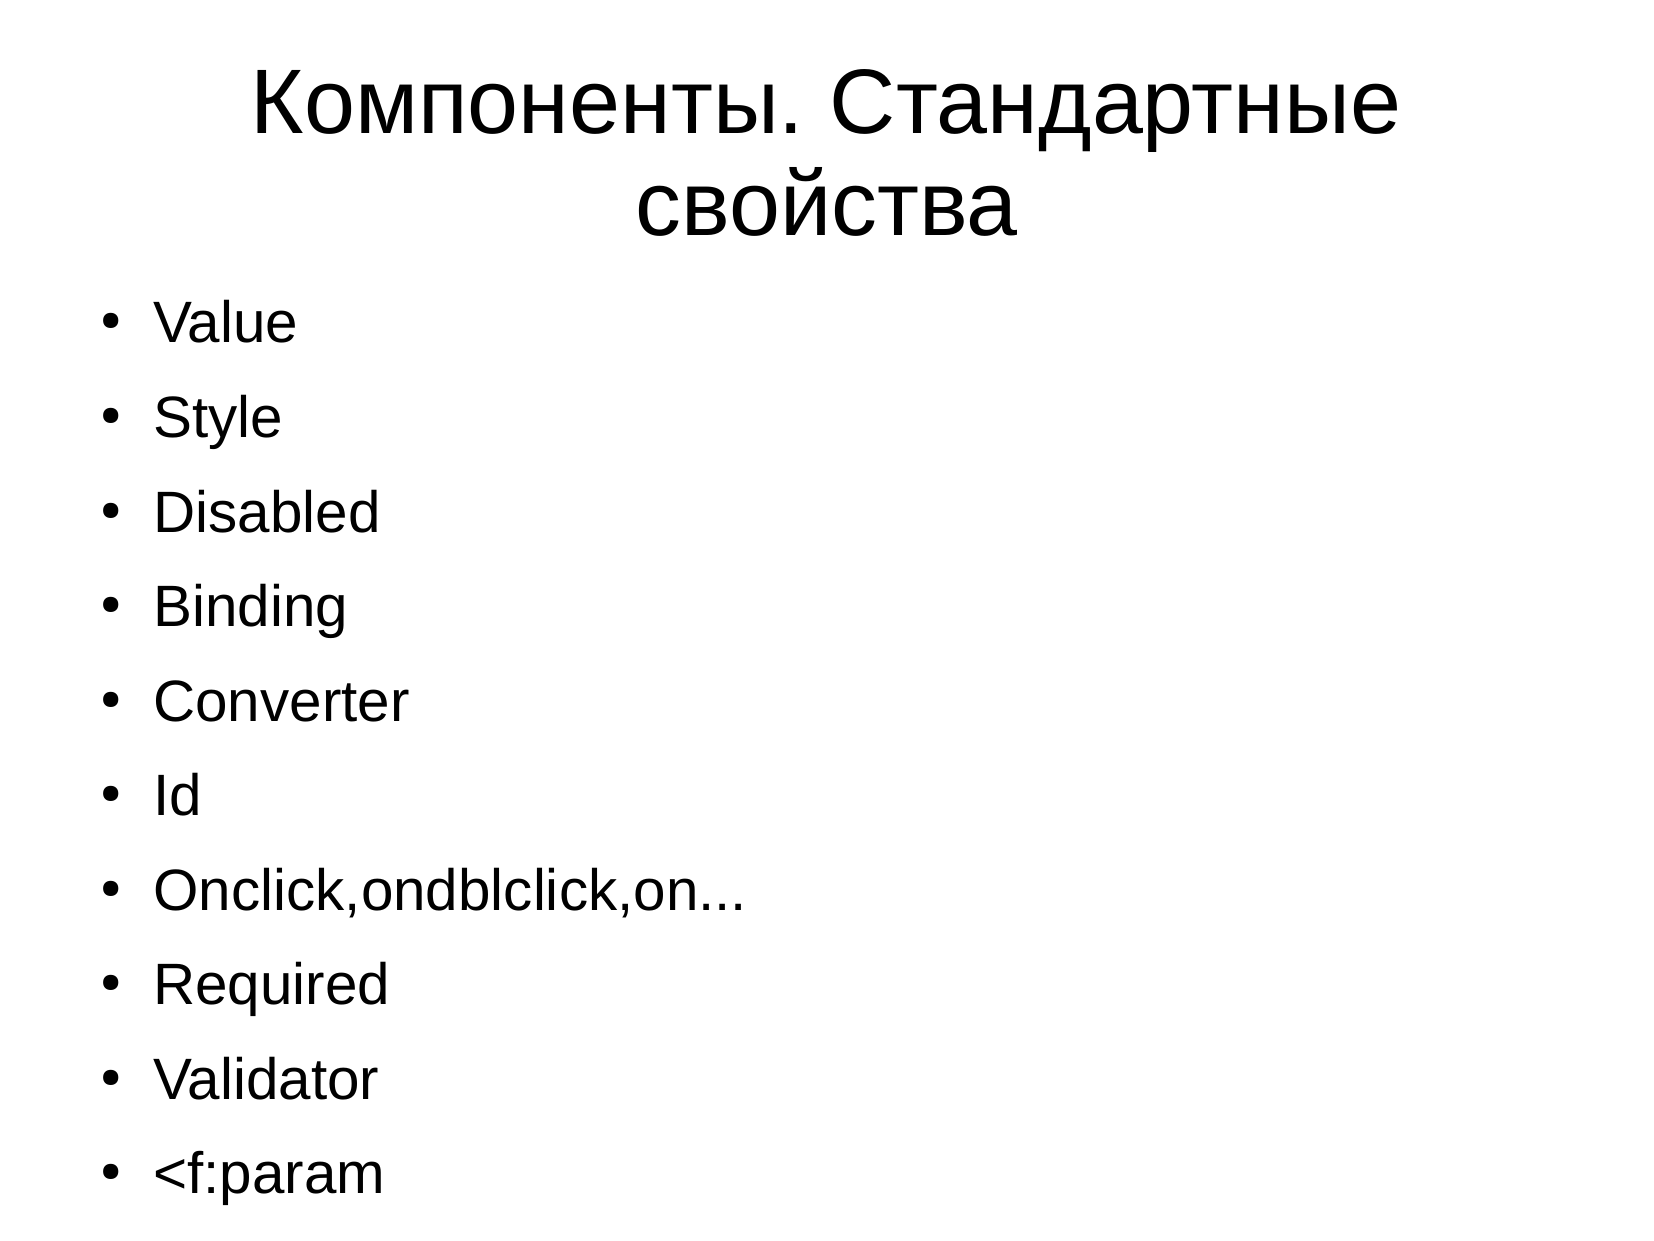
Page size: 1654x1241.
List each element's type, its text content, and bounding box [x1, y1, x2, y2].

list Value Style Disabled Binding Converter Id Onclick,ondblclick,on... Required Validator <f:param [82, 290, 1571, 1204]
title Компоненты. Стандартные свойства [82, 49, 1571, 257]
